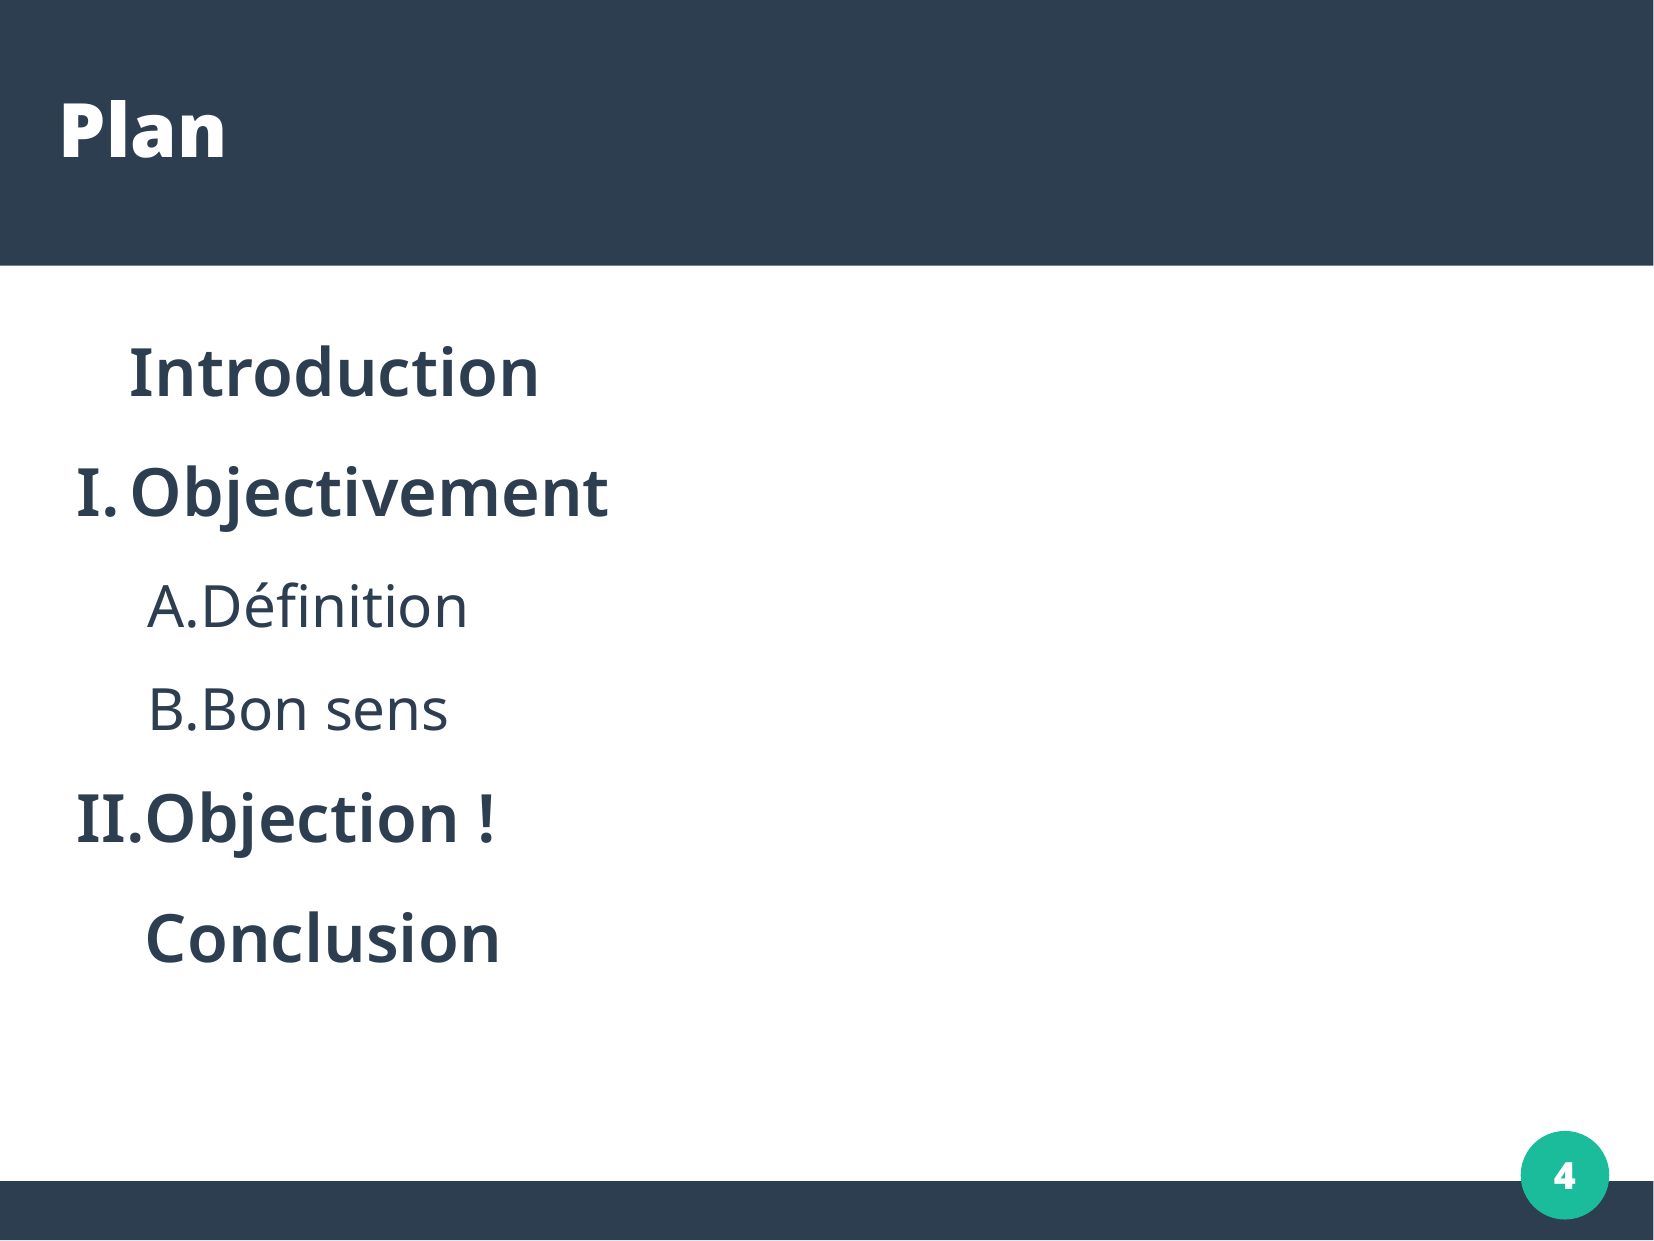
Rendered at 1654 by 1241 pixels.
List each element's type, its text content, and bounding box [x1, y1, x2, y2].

list Introduction Objectivement Définition Bon sens Objection ! Conclusion [59, 324, 1595, 1152]
title Plan [59, 49, 1595, 207]
